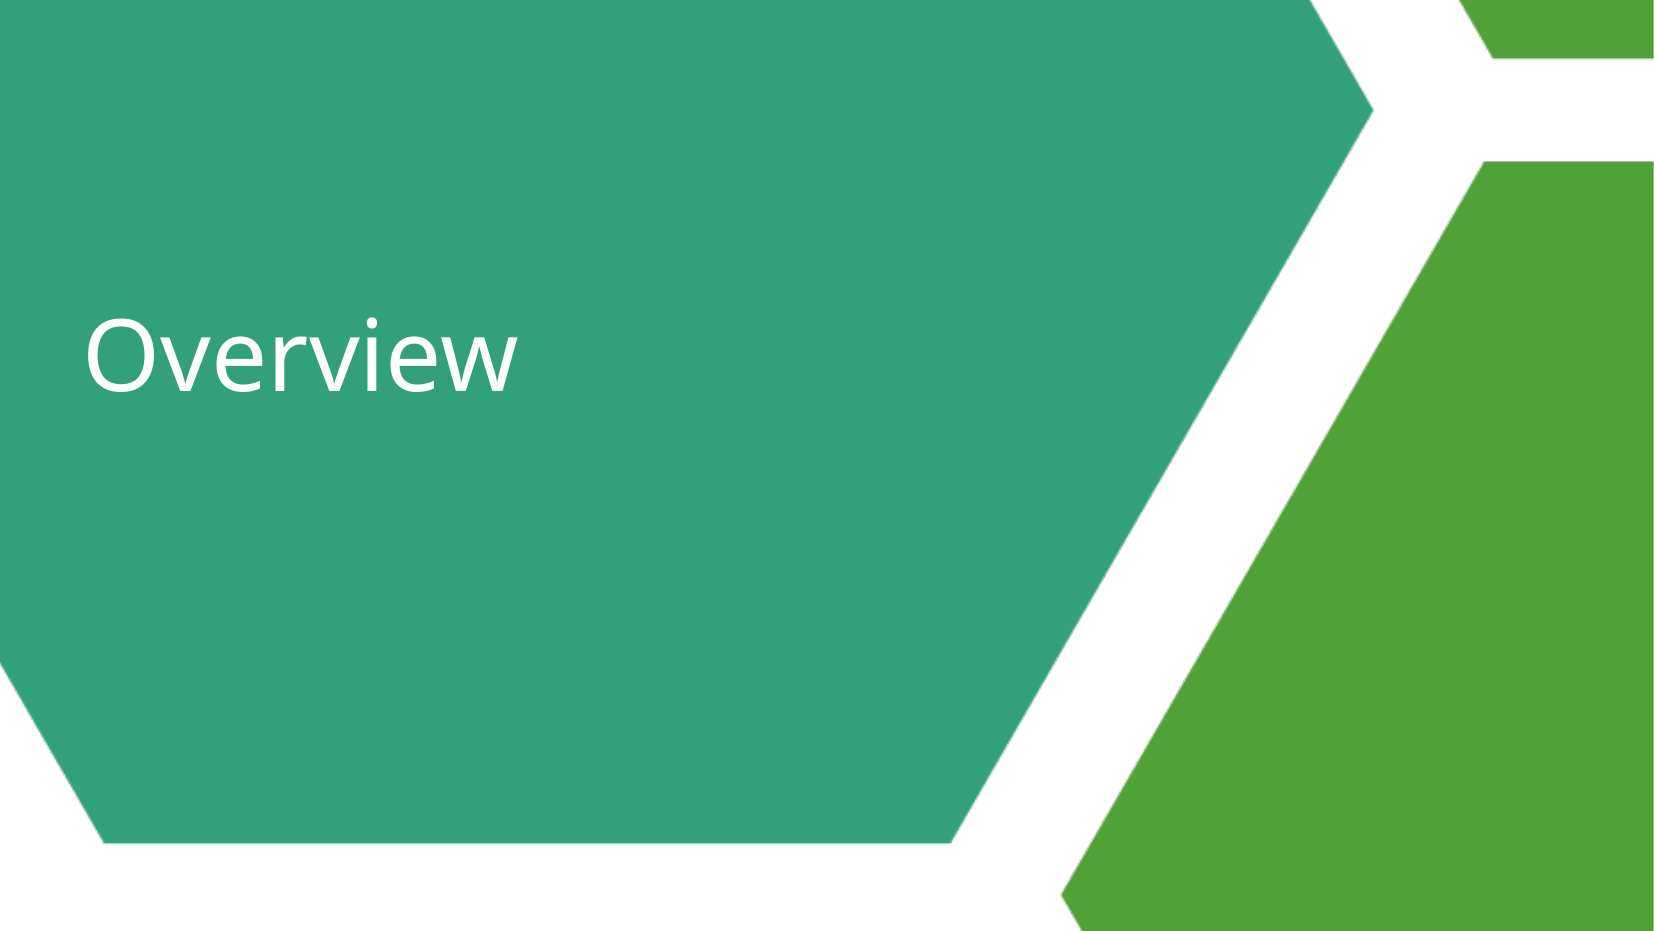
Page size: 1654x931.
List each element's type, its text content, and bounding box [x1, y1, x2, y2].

title Overview [82, 219, 1218, 486]
picture [0, 0, 1654, 931]
